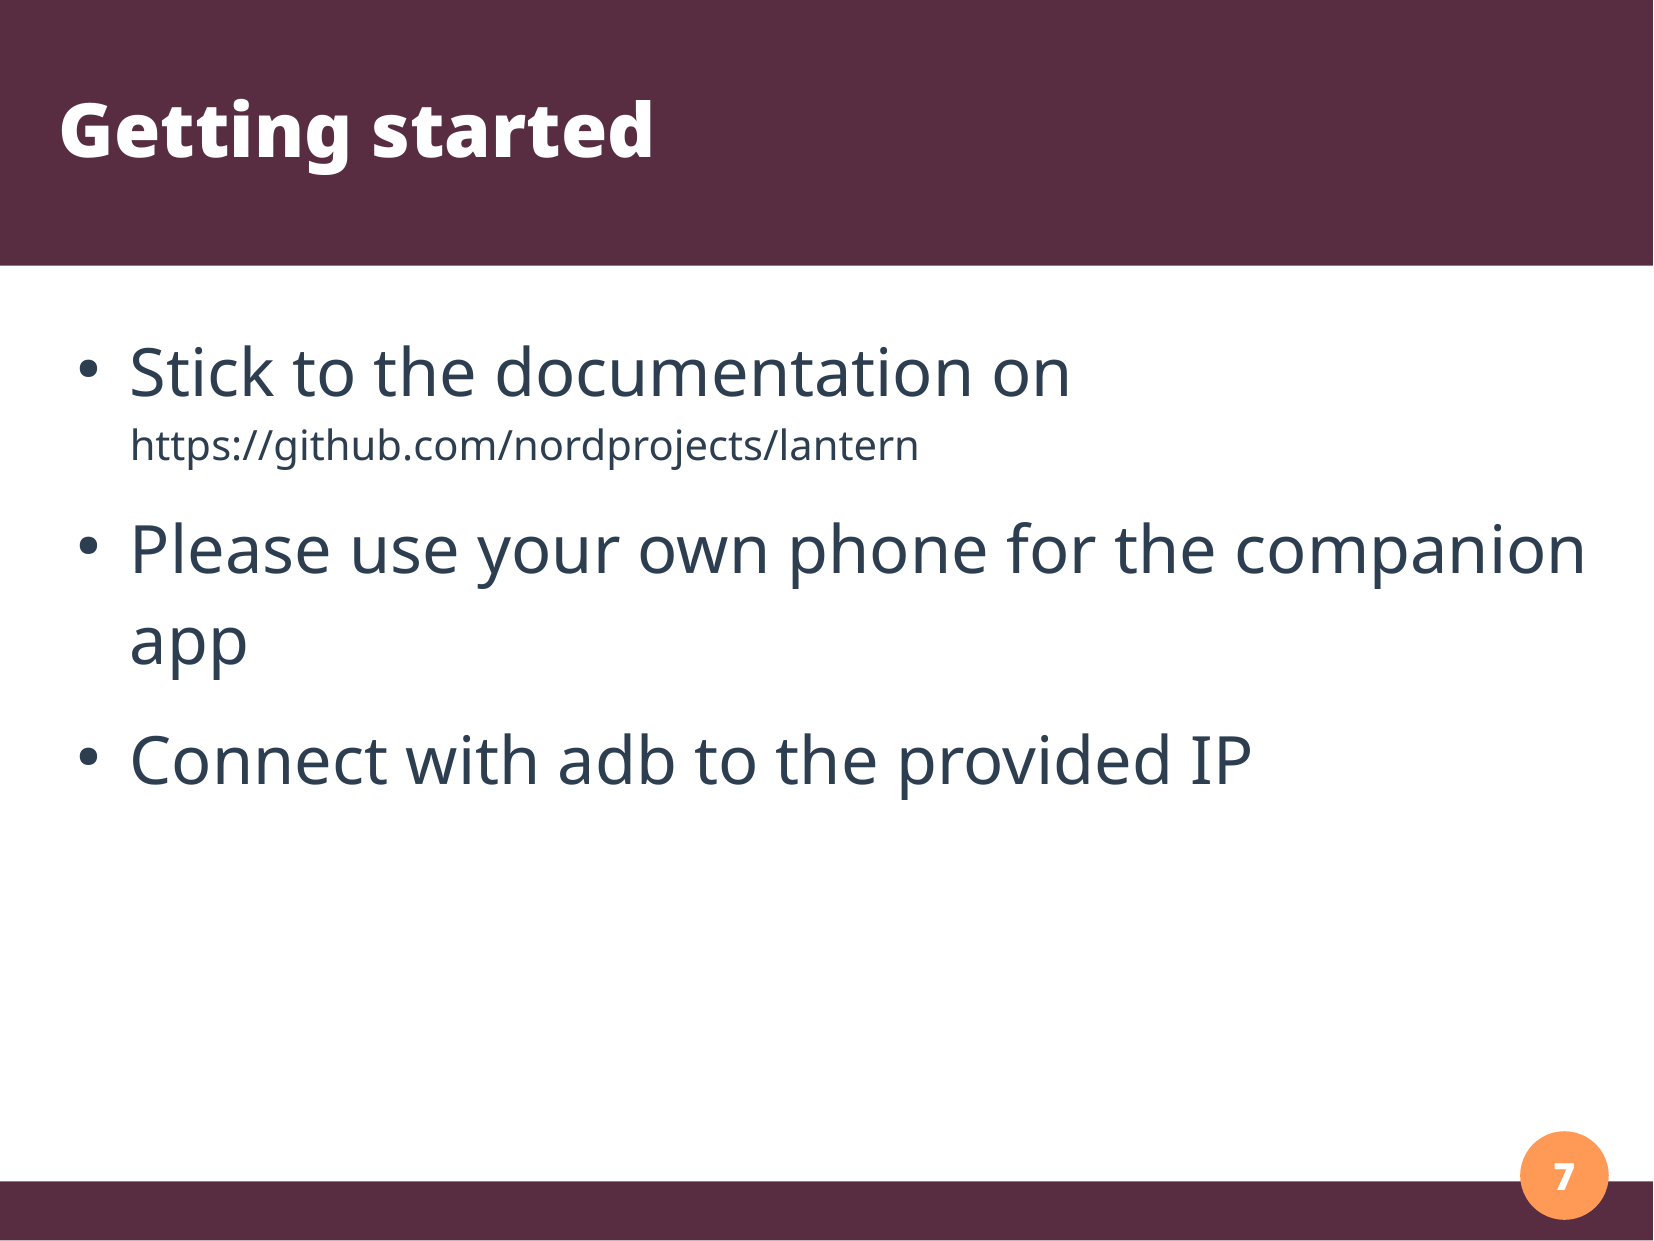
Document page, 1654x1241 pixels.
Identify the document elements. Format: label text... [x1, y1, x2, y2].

title Getting started [58, 49, 1594, 207]
list Stick to the documentation on https://github.com/nordprojects/lantern Please use your own phone for the companion app Connect with adb to the provided IP [58, 324, 1594, 1152]
